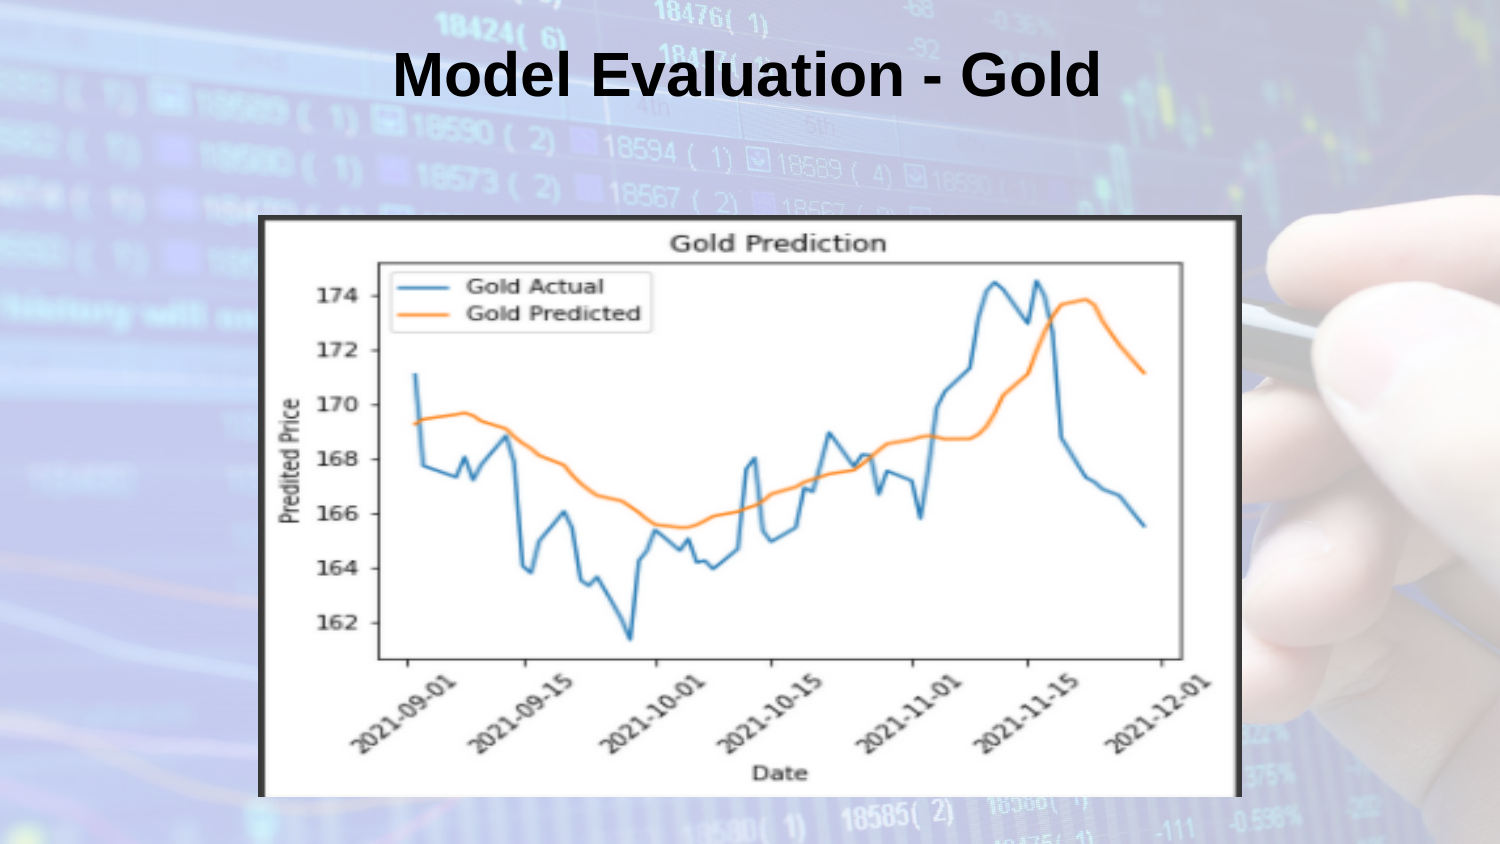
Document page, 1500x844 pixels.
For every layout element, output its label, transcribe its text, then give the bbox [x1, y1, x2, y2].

title Model Evaluation - Gold [49, 19, 1447, 114]
picture [0, 0, 1500, 844]
